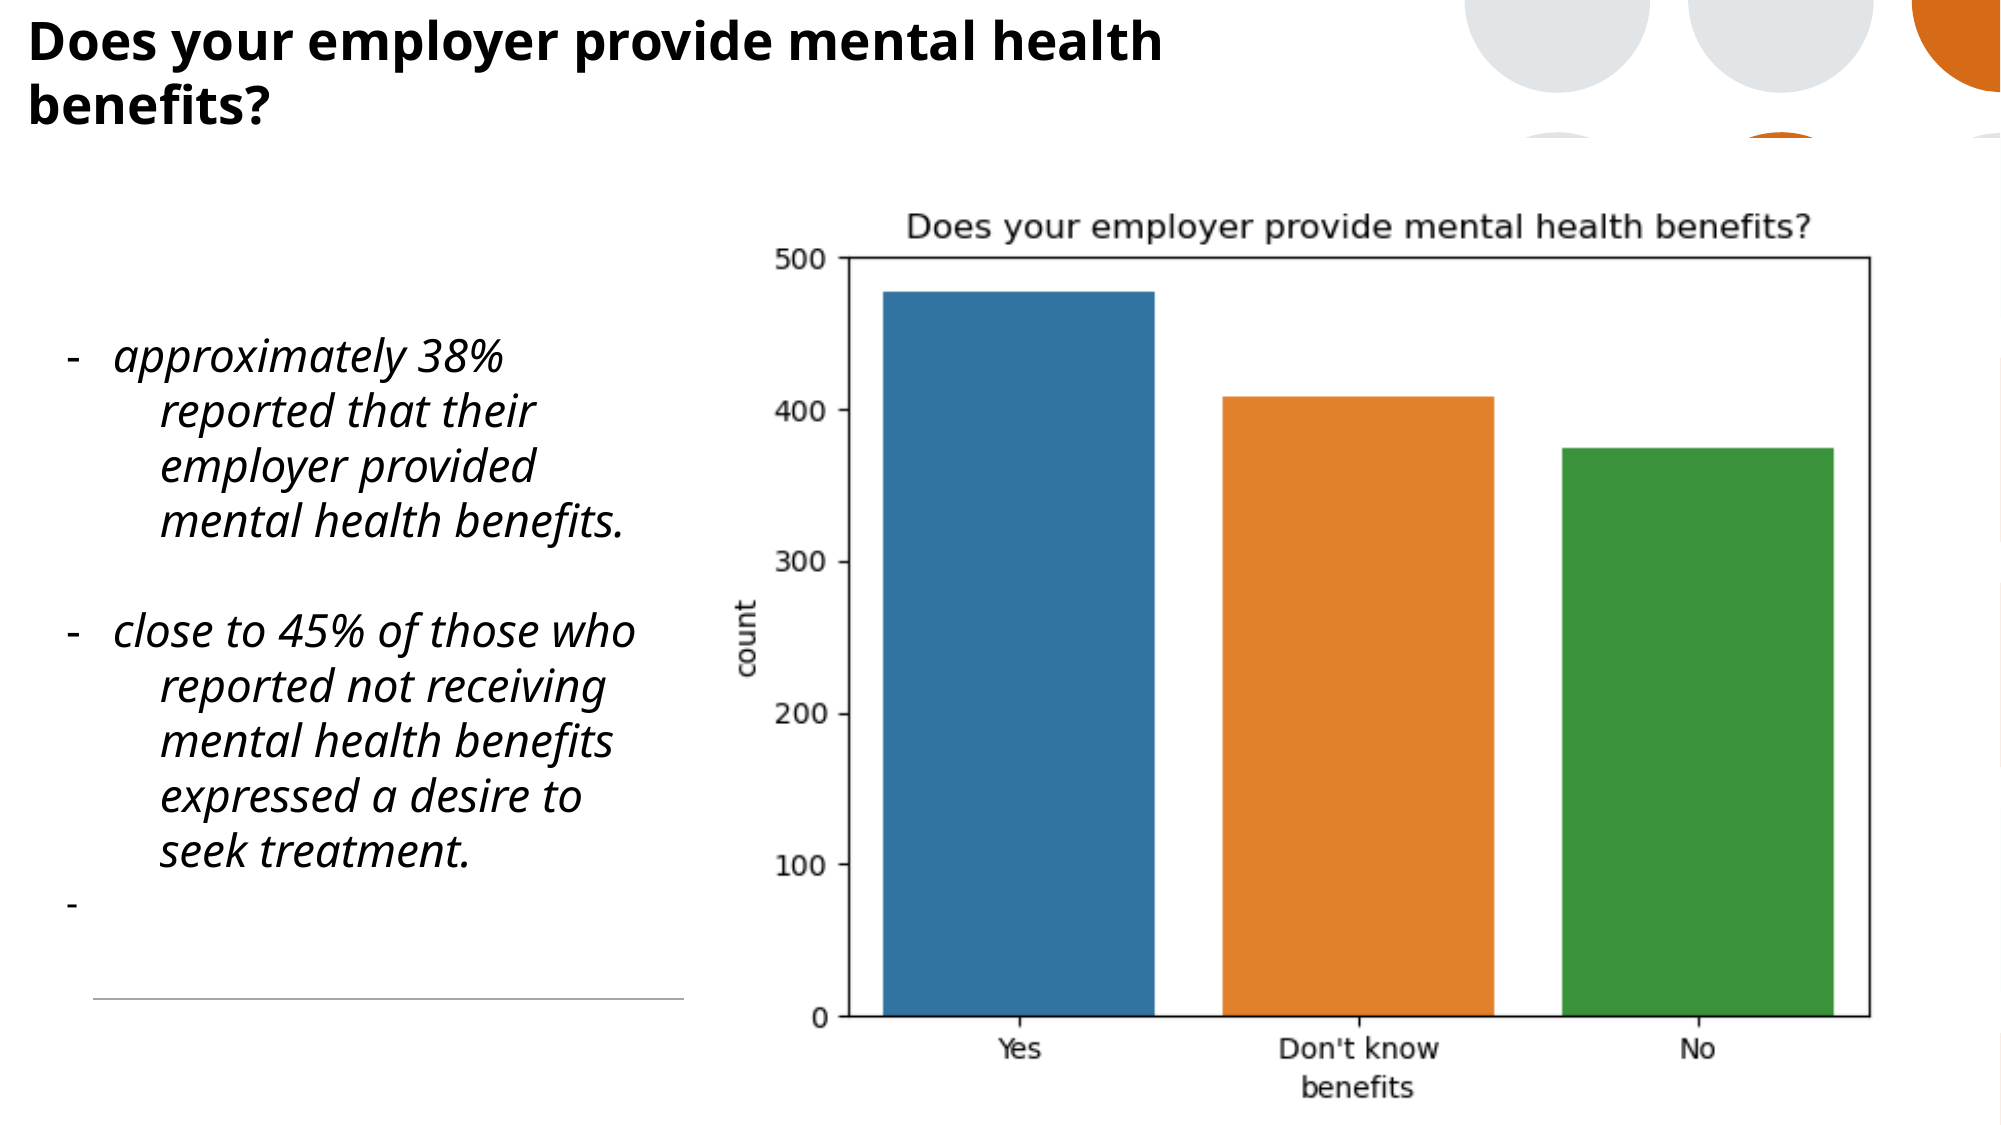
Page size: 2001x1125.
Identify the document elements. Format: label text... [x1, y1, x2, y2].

text_box approximately 38% reported that their employer provided mental health benefits. close to 45% of those who reported not receiving mental health benefits expressed a desire to seek treatment. [51, 319, 685, 870]
title Does your employer provide mental health benefits? [12, 0, 1217, 209]
picture [684, 138, 2000, 1125]
